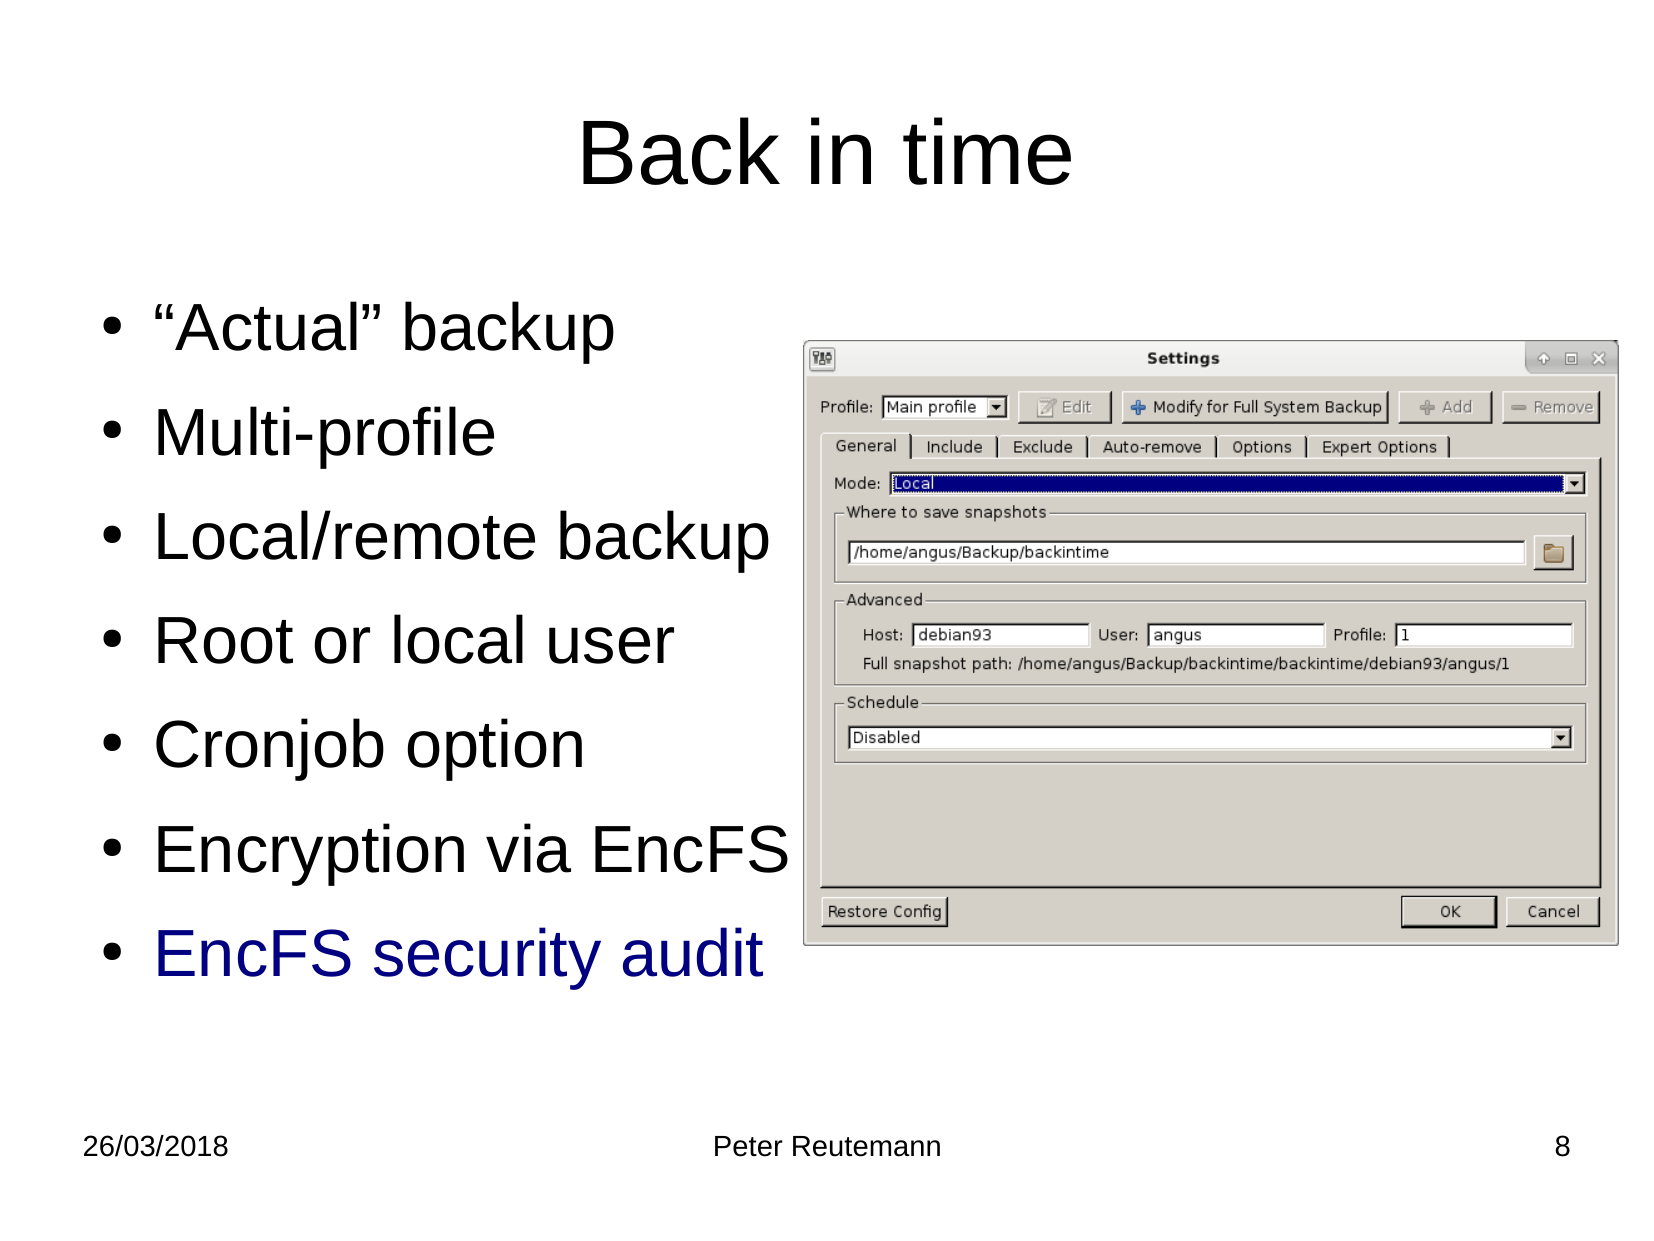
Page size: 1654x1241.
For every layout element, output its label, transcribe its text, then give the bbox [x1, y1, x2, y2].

title Back in time [82, 49, 1571, 257]
list “Actual” backup Multi-profile Local/remote backup Root or local user Cronjob option Encryption via EncFS EncFS security audit [82, 290, 1571, 1010]
picture [803, 340, 1619, 946]
